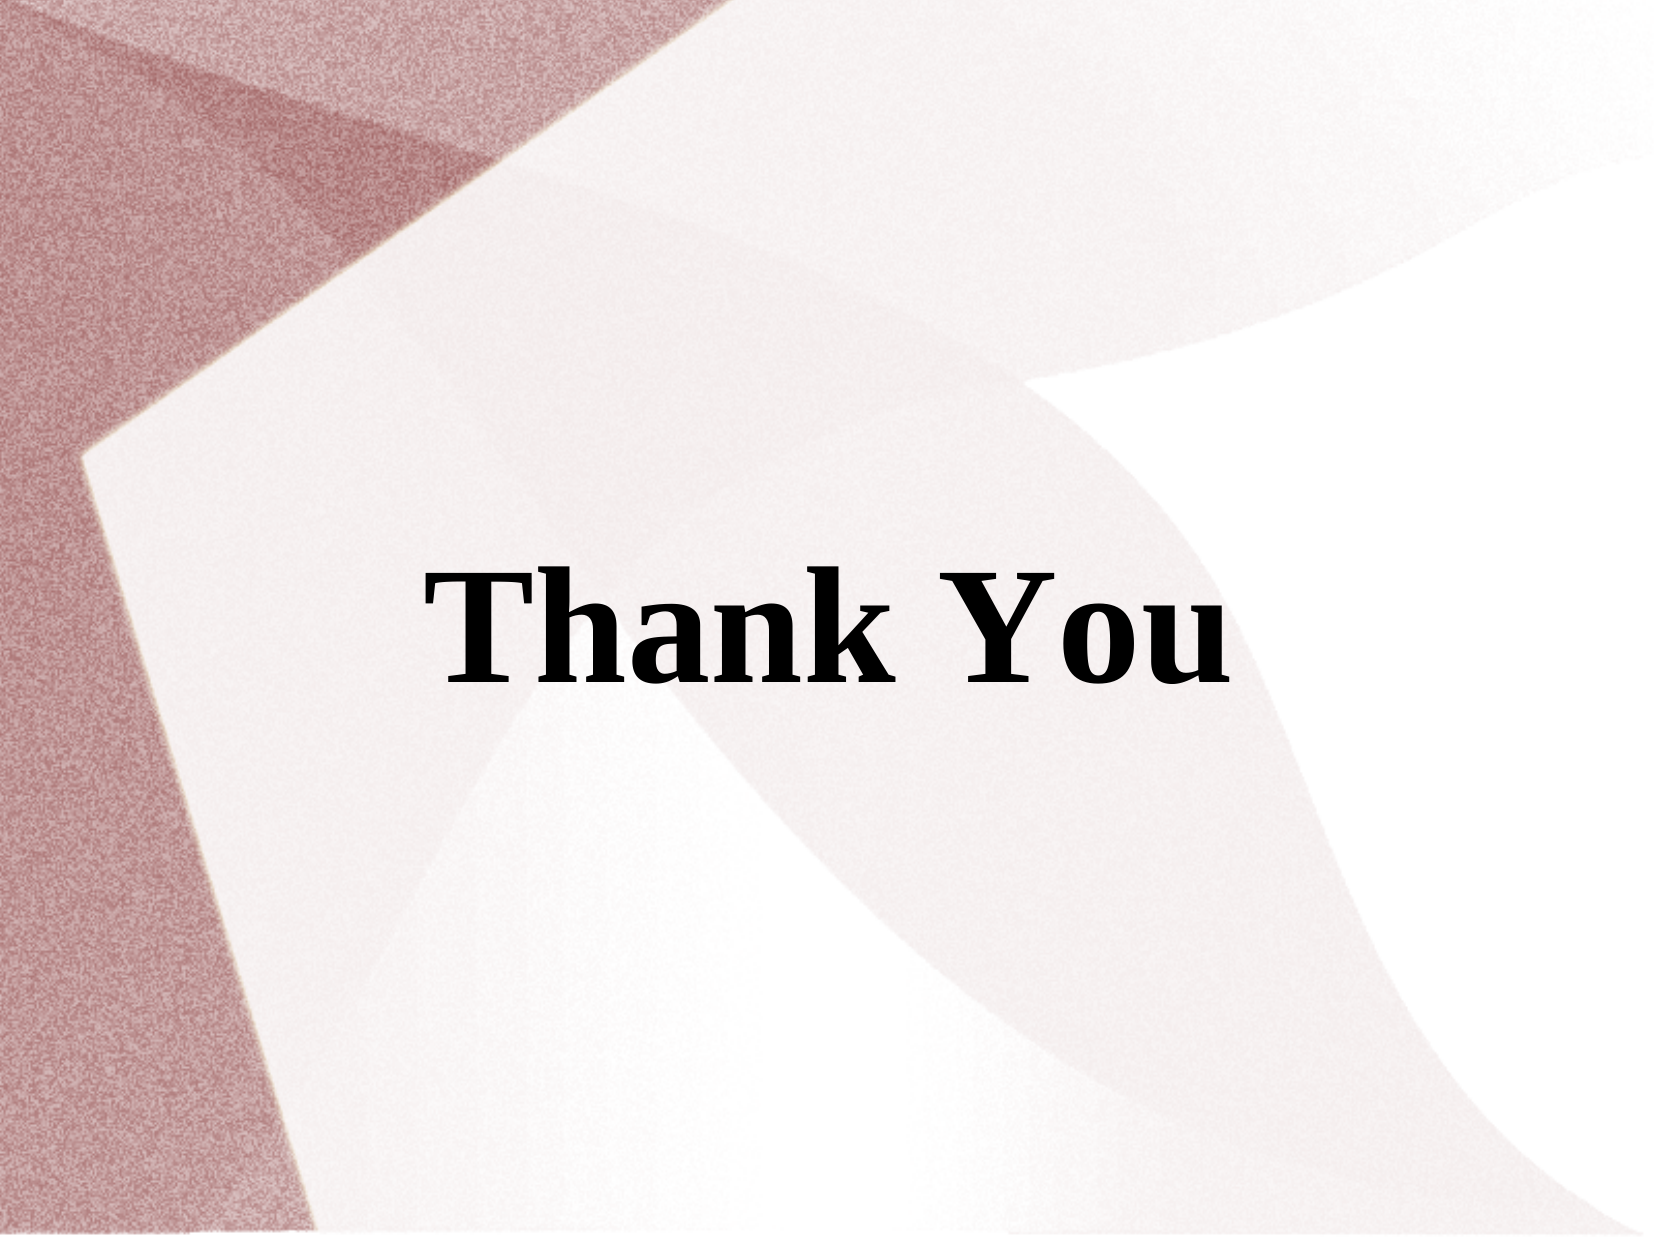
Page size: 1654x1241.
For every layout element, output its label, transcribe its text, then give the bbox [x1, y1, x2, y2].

picture [0, 0, 1654, 1241]
title Thank You [405, 336, 1235, 916]
